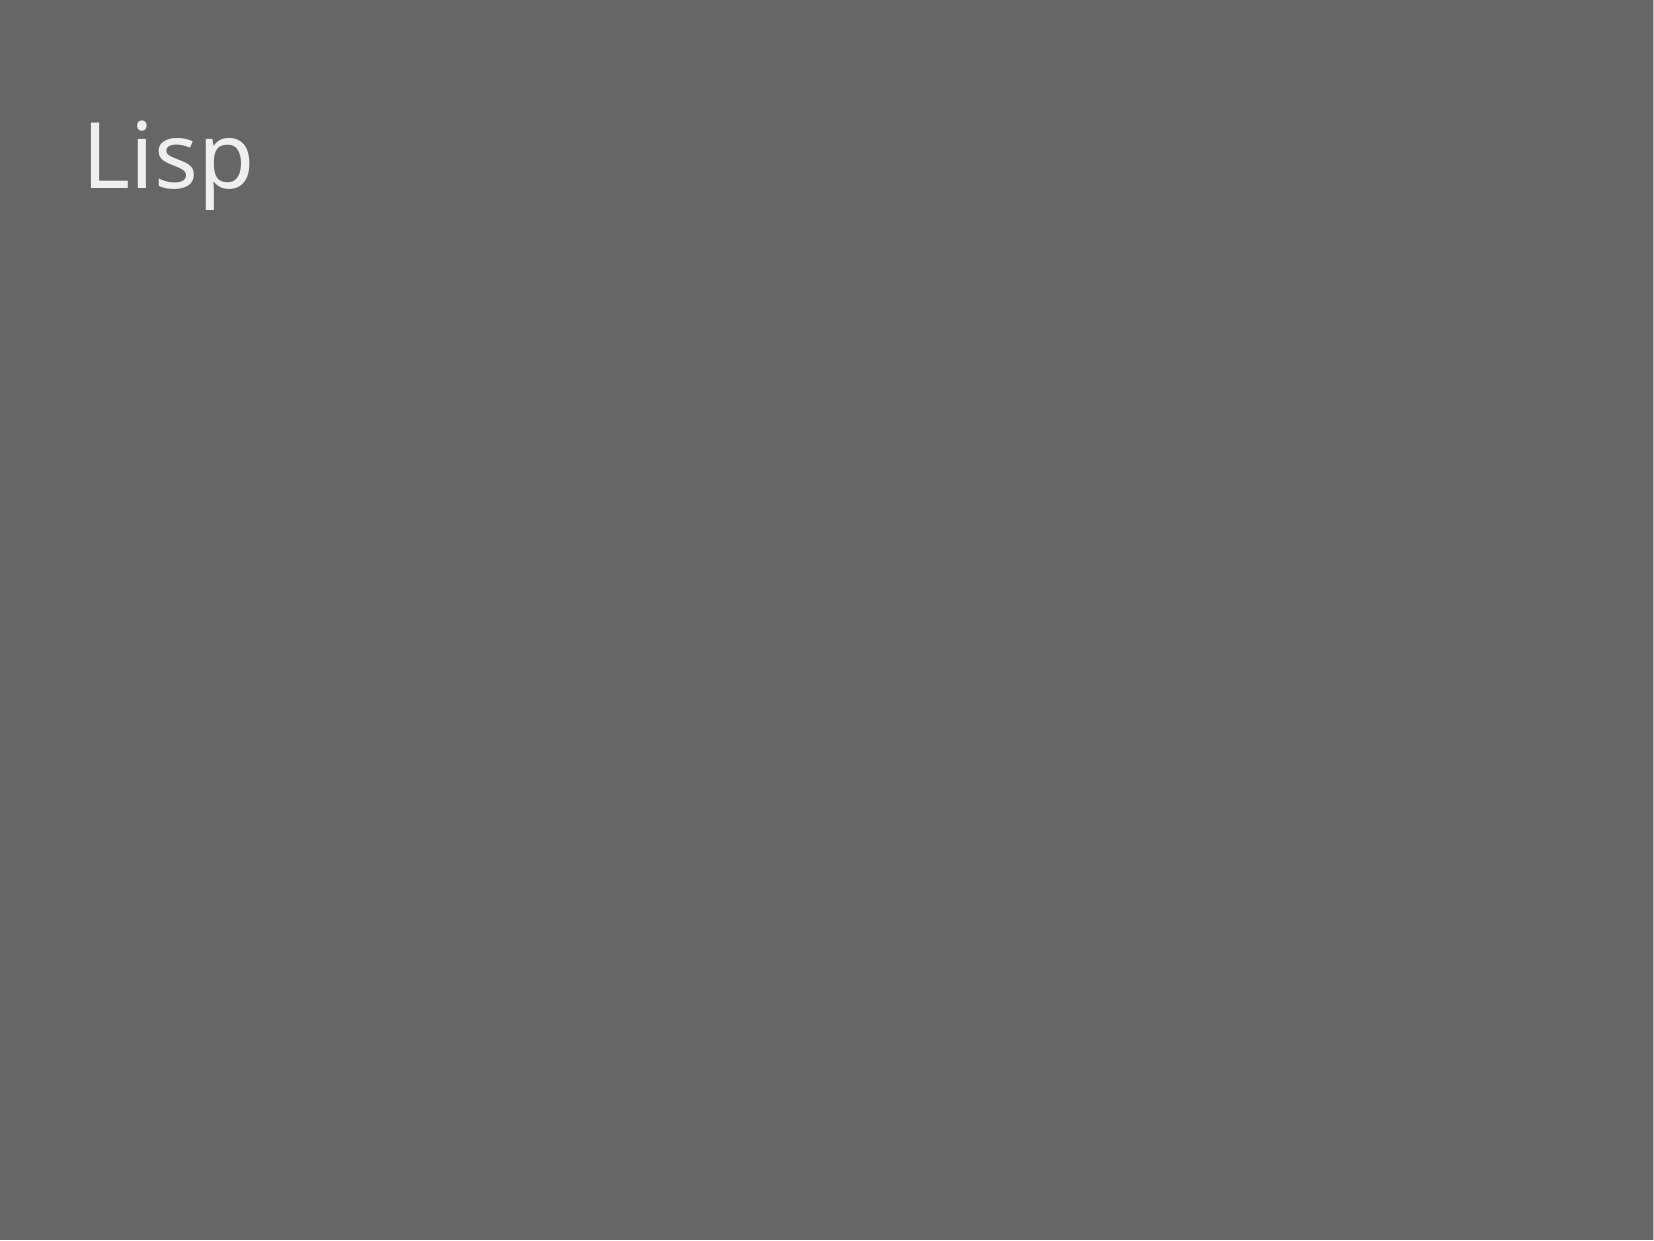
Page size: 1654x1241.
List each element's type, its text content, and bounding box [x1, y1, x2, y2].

title Lisp [82, 49, 1571, 257]
